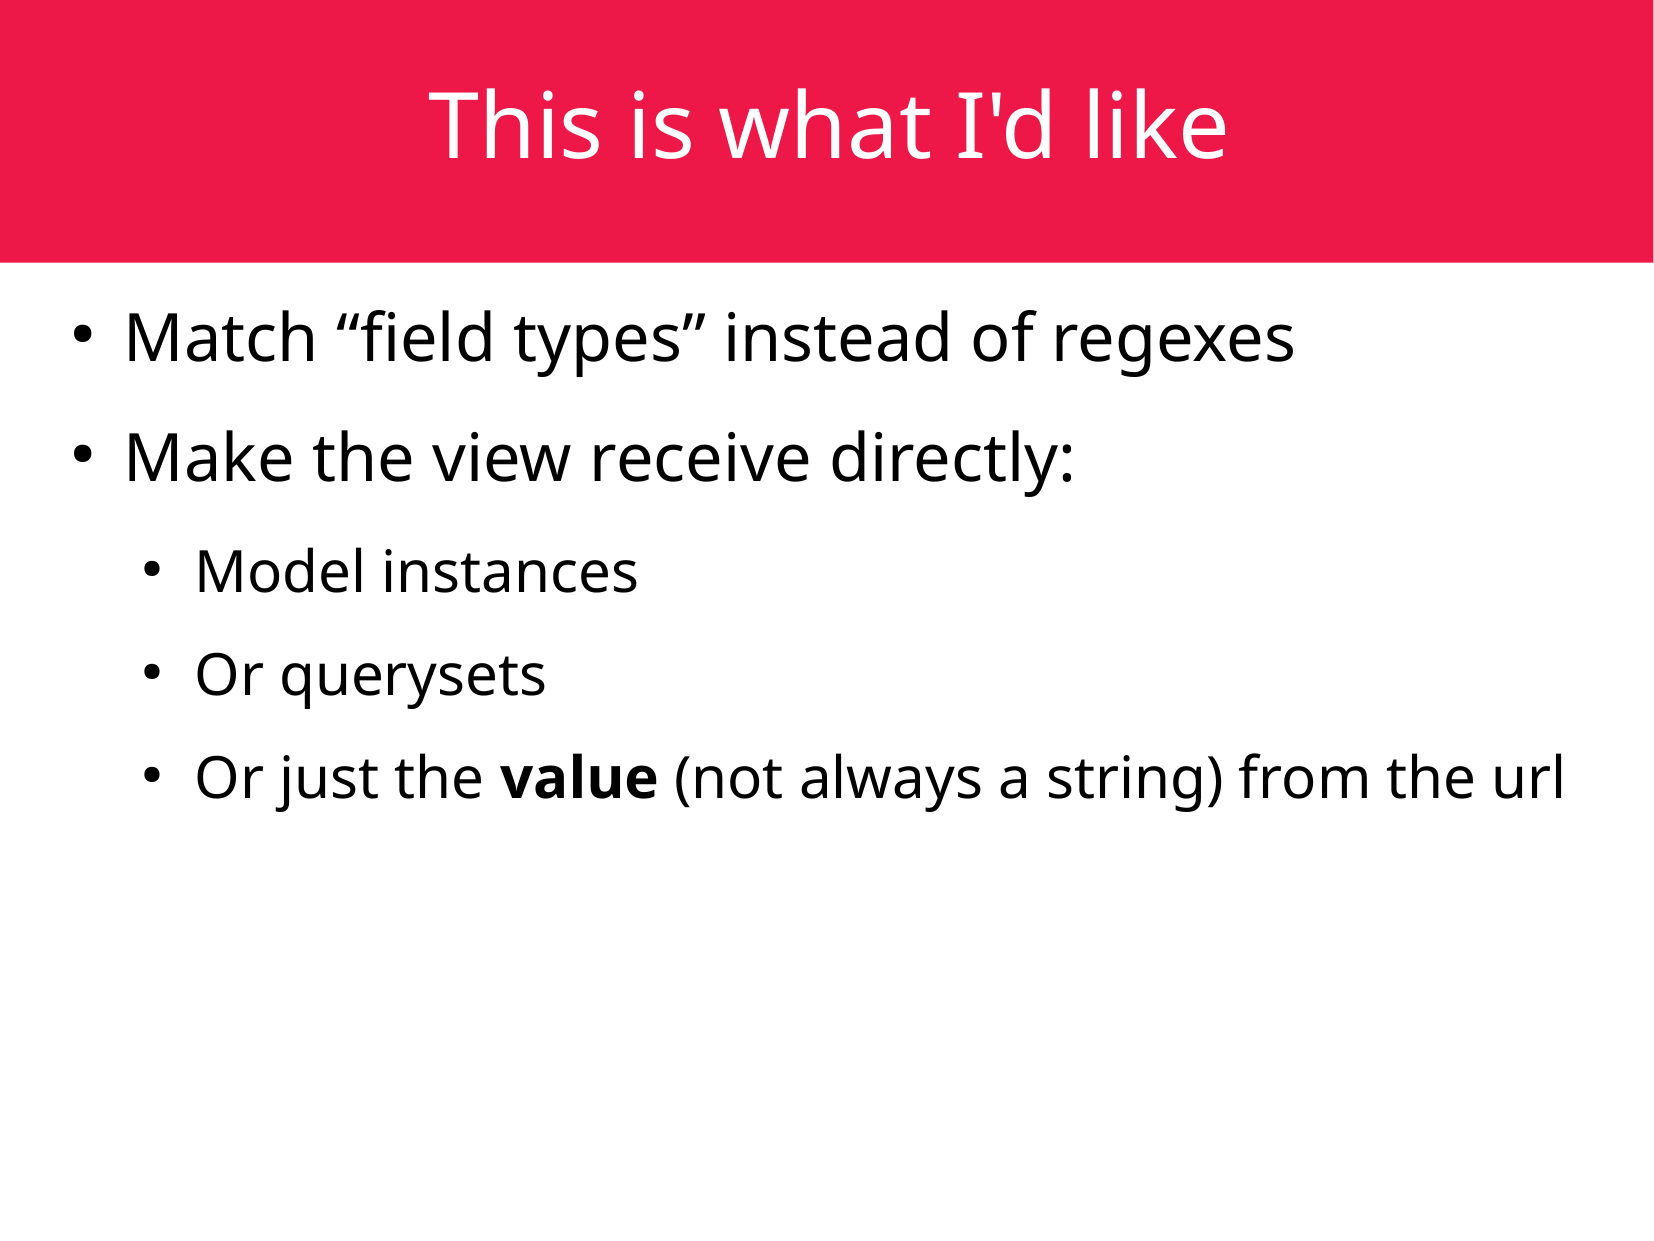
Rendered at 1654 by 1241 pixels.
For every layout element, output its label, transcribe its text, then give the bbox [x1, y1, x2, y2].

list Match “field types” instead of regexes Make the view receive directly: Model instances Or querysets Or just the value (not always a string) from the url [53, 290, 1613, 1109]
title This is what I'd like [47, 19, 1613, 228]
